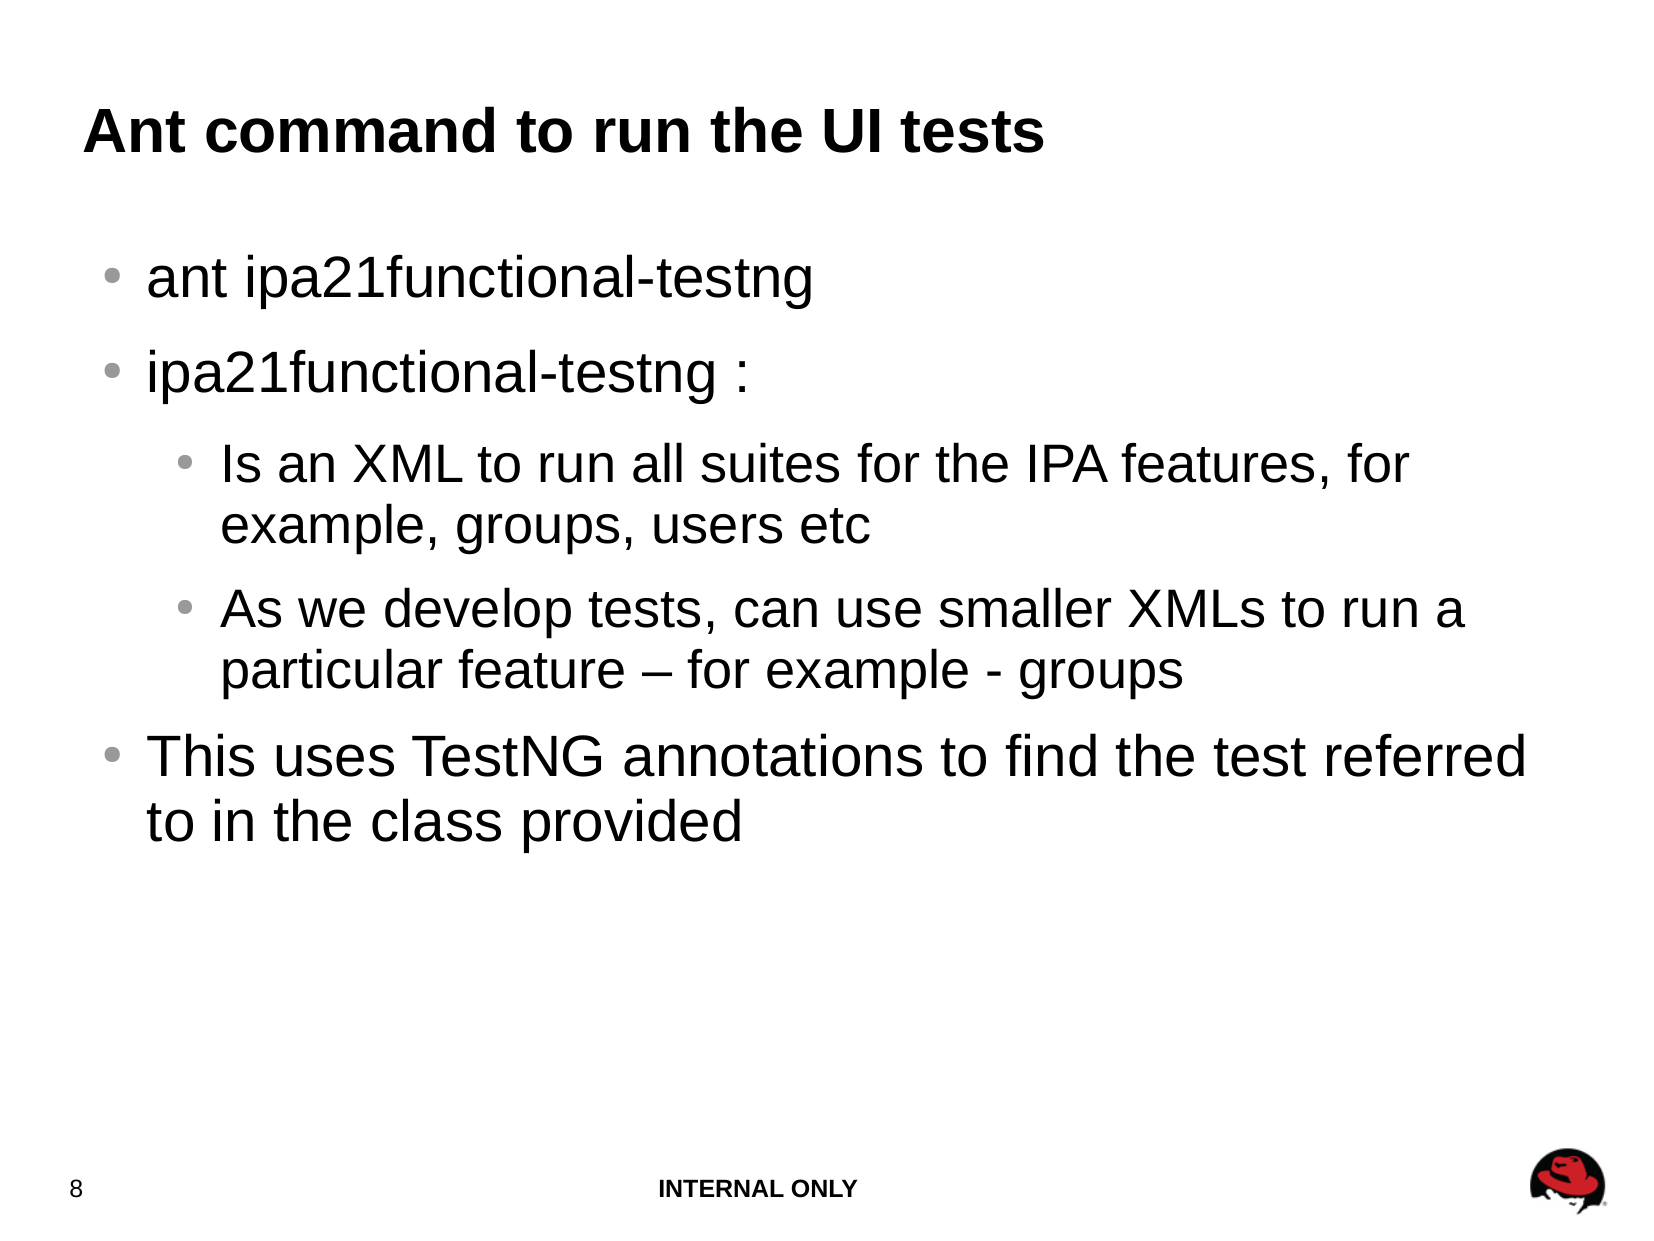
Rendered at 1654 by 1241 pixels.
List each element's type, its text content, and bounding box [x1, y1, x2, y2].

picture [1529, 1146, 1613, 1224]
list ant ipa21functional-testng ipa21functional-testng : Is an XML to run all suites for the IPA features, for example, groups, users etc As we develop tests, can use smaller XMLs to run a particular feature – for example - groups This uses TestNG annotations to find the test referred to in the class provided [86, 244, 1576, 1024]
title Ant command to run the UI tests [82, 45, 1571, 218]
